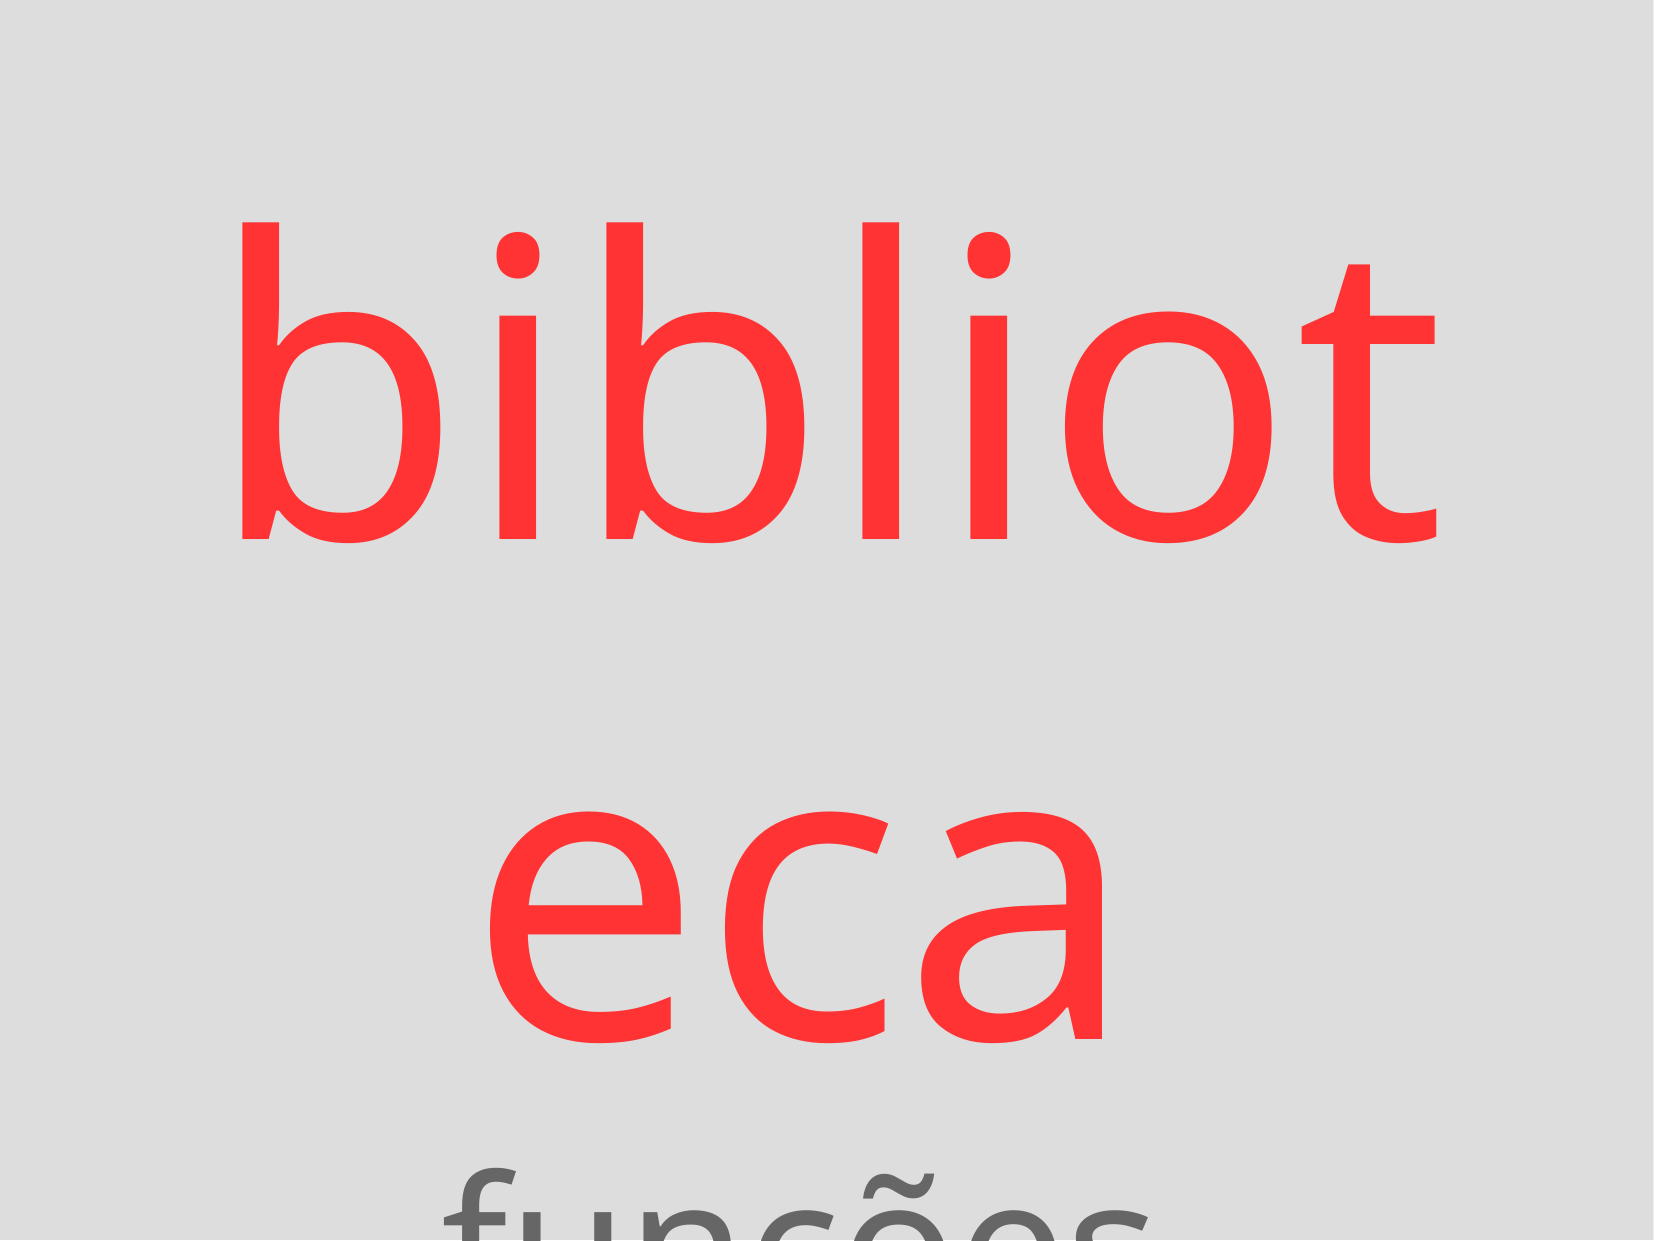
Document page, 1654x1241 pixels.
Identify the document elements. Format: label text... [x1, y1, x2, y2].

title biblioteca funções, classes, etc [82, 109, 1571, 1126]
